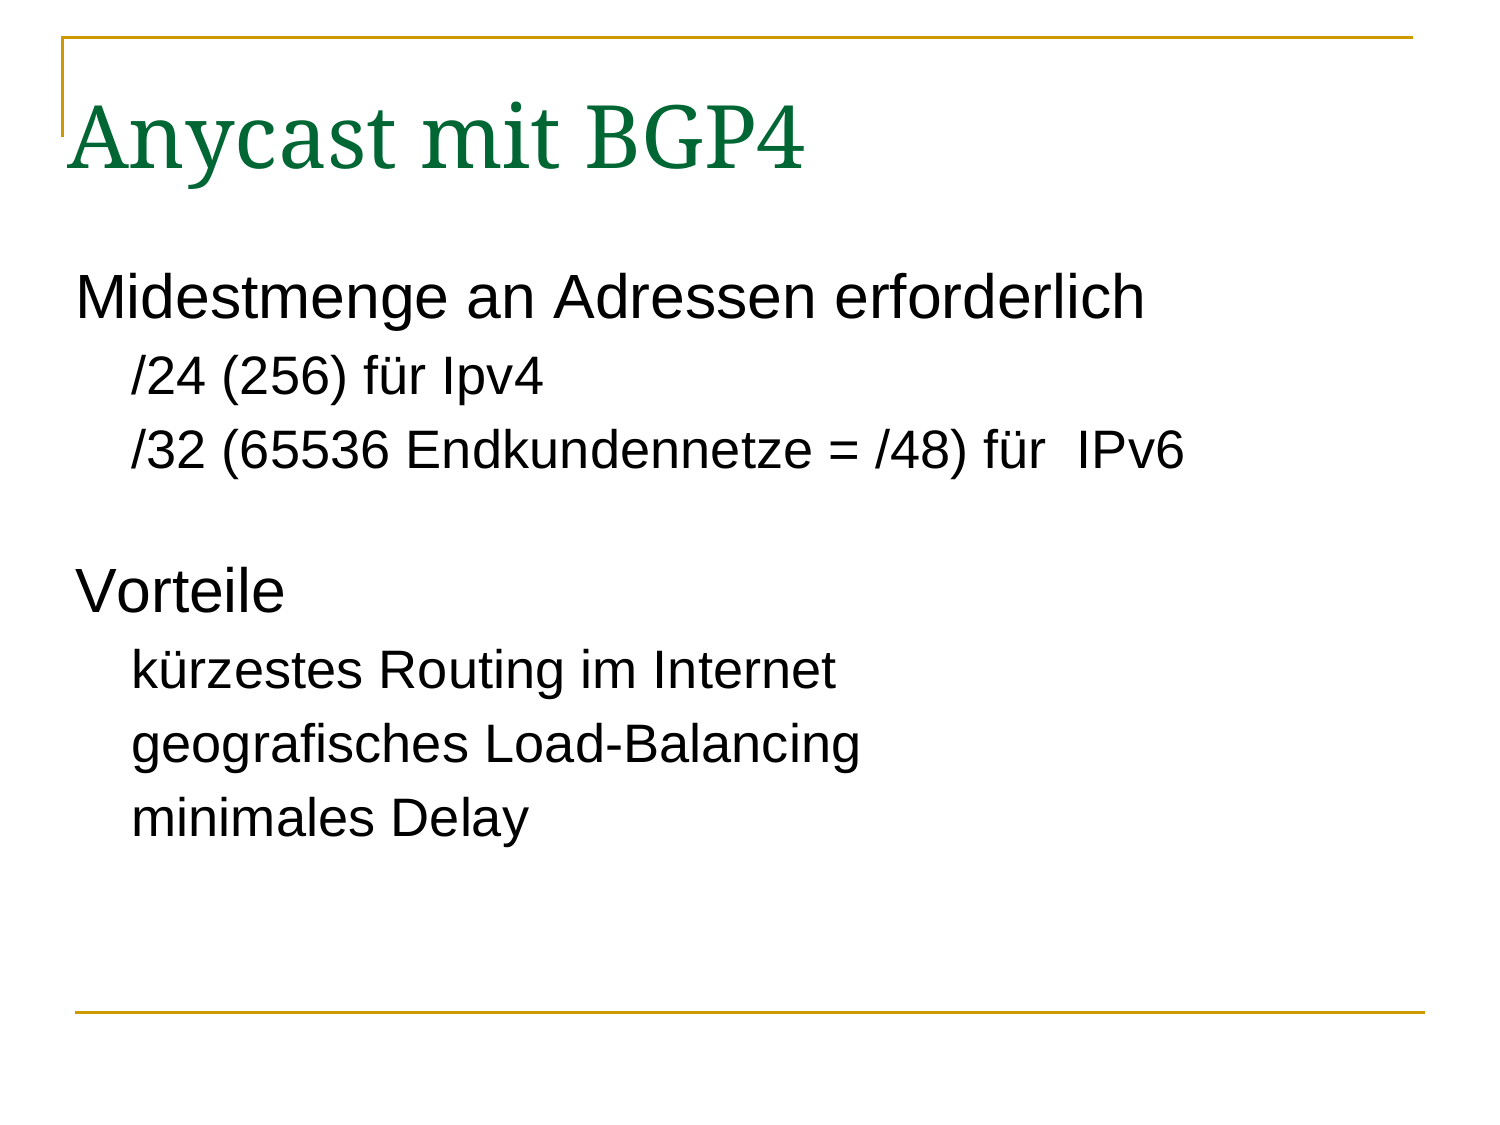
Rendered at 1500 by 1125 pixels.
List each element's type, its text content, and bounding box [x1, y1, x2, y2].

title Anycast mit BGP4 [67, 29, 1418, 241]
list Midestmenge an Adressen erforderlich /24 (256) für Ipv4 /32 (65536 Endkundennetze = /48) für IPv6 Vorteile kürzestes Routing im Internet geografisches Load-Balancing minimales Delay [75, 262, 1426, 991]
